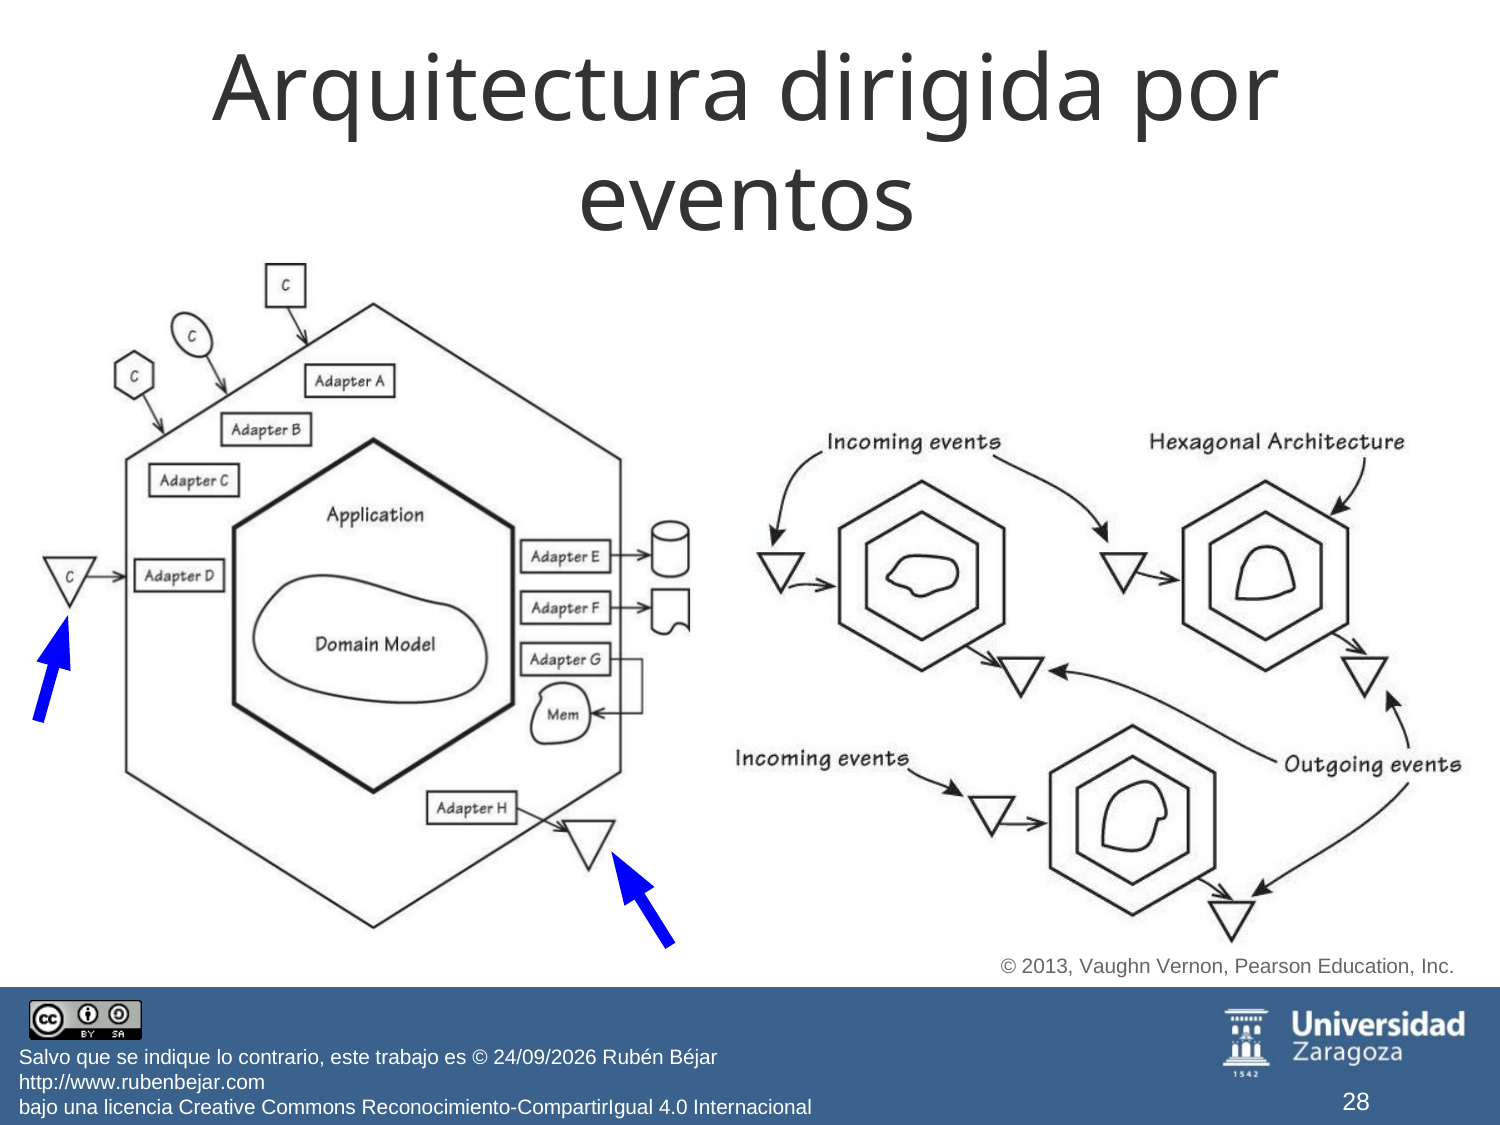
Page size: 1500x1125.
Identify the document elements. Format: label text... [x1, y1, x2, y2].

text_box © 2013, Vaughn Vernon, Pearson Education, Inc. [980, 944, 1489, 993]
picture [729, 426, 1472, 950]
picture [0, 987, 1500, 1125]
title Arquitectura dirigida por eventos [74, 20, 1420, 257]
picture [37, 260, 695, 934]
picture [37, 662, 47, 699]
